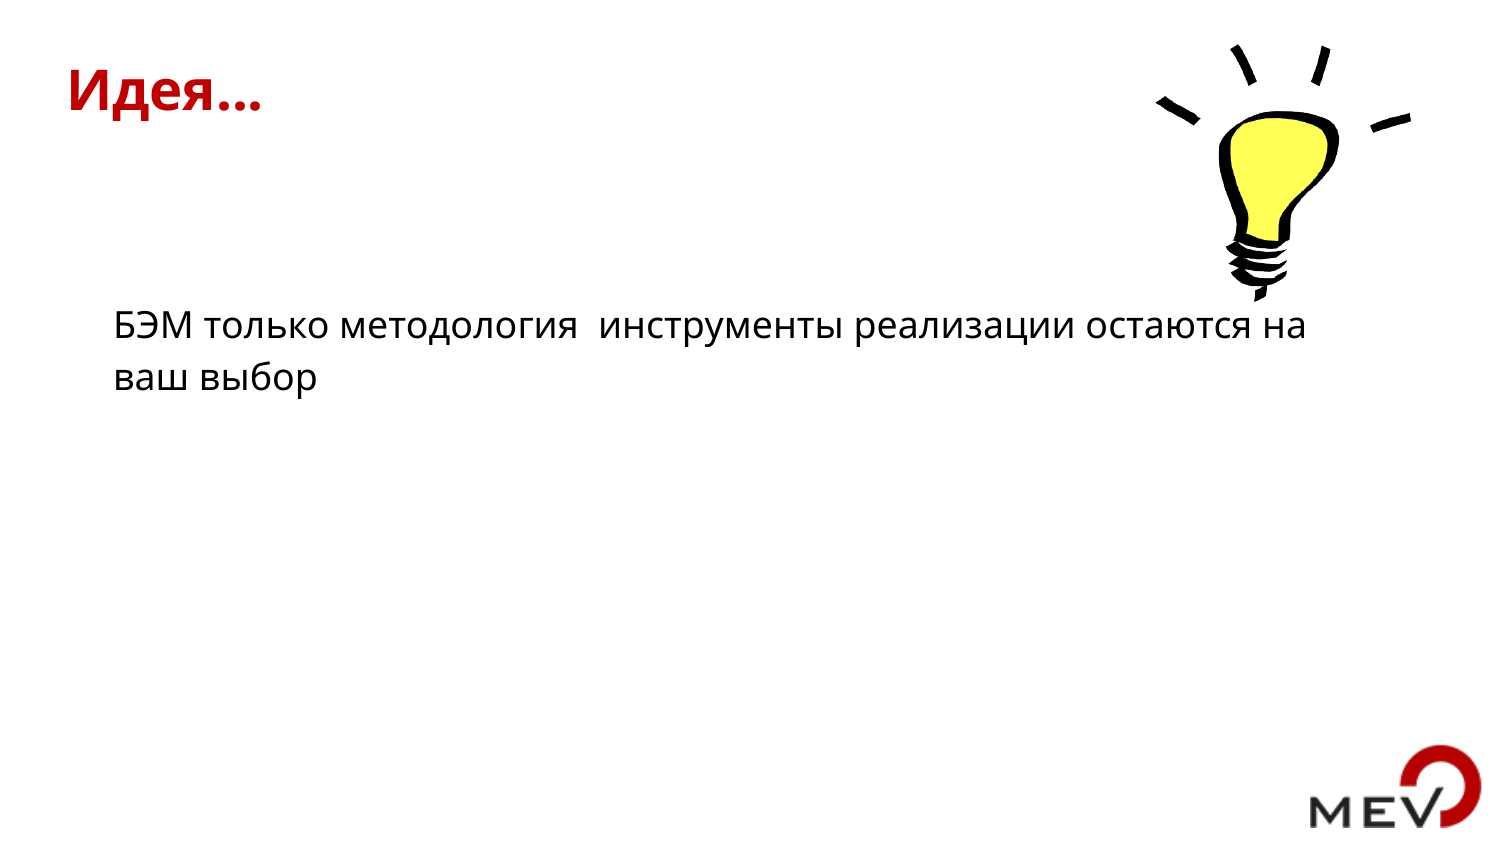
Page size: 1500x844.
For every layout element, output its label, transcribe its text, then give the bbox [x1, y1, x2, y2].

title Идея... [51, 39, 1449, 168]
picture [1310, 744, 1483, 828]
title БЭМ только методология инструменты реализации остаются на ваш выбор [98, 228, 1387, 747]
picture [1155, 44, 1411, 302]
